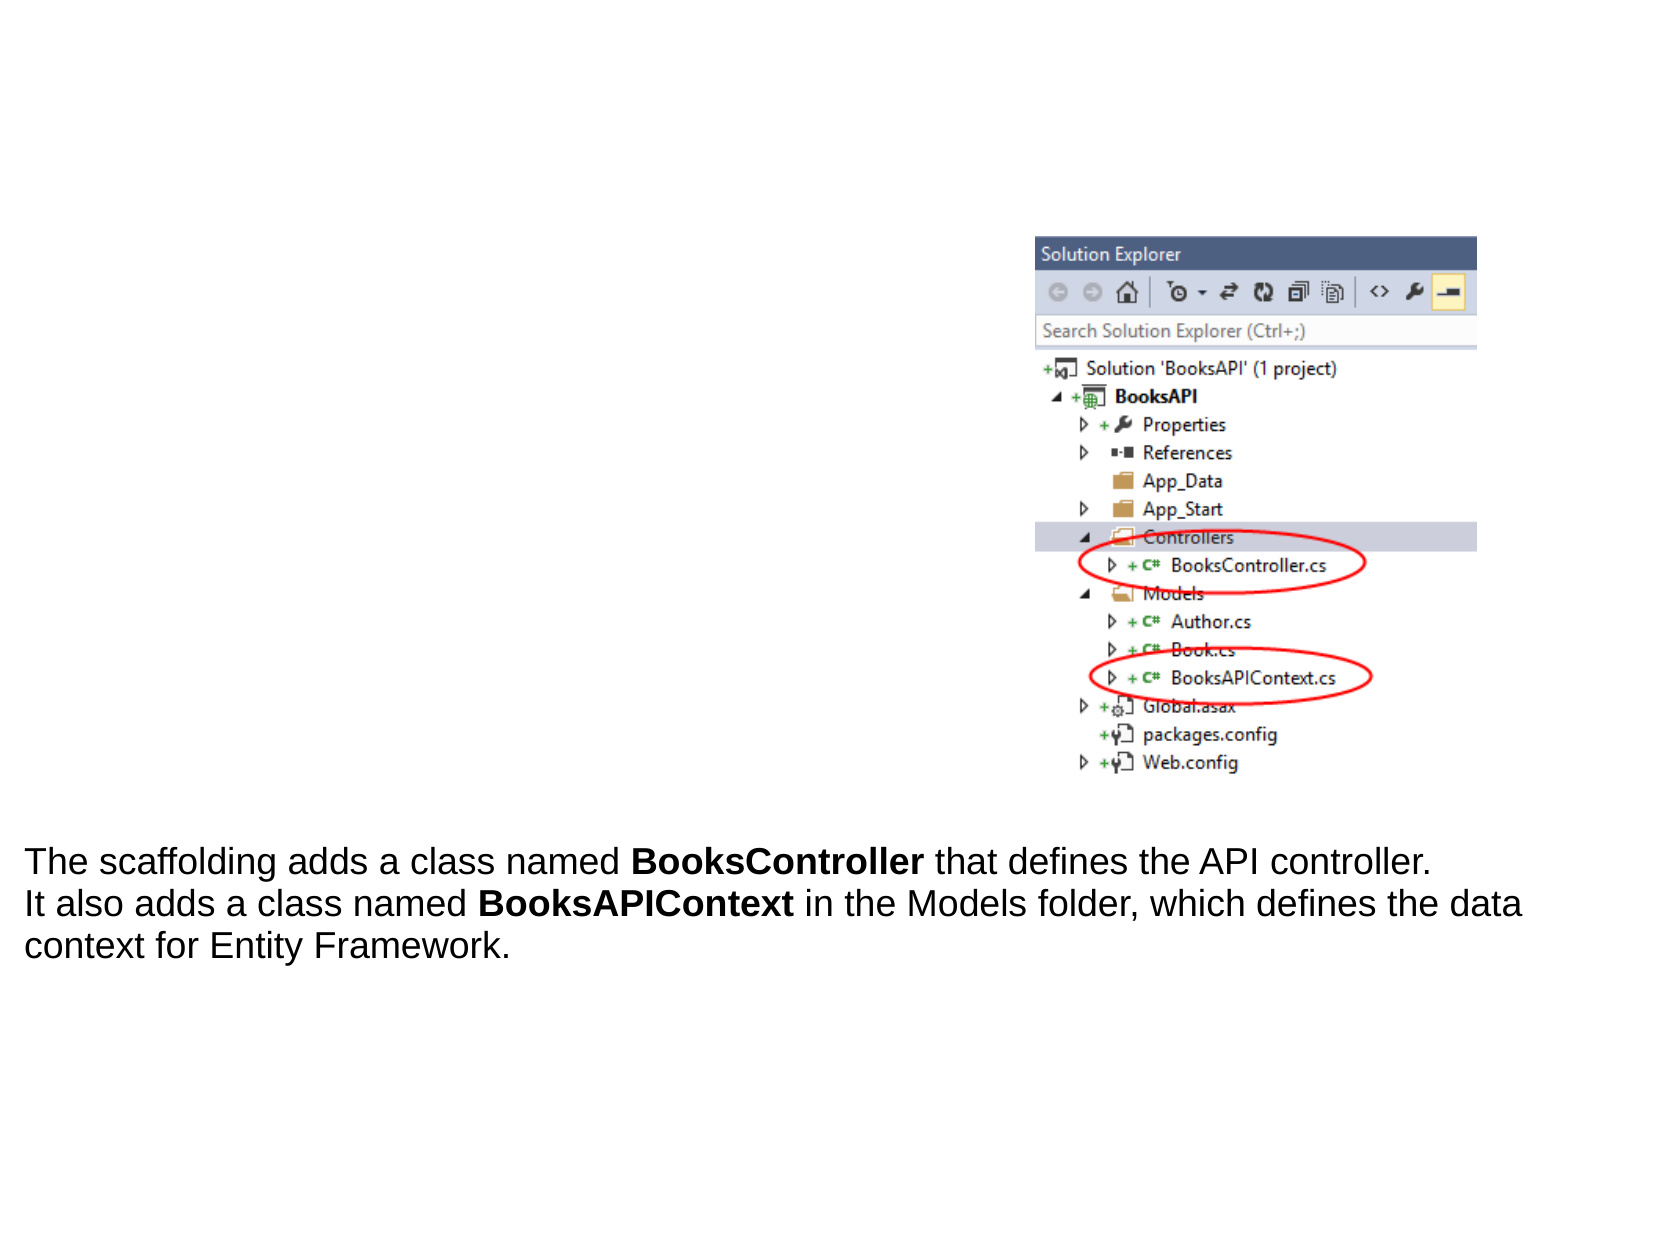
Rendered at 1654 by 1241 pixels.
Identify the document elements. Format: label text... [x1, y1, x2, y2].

picture [1035, 236, 1477, 777]
text_box The scaffolding adds a class named BooksController that defines the API controller. It also adds a class named BooksAPIContext in the Models folder, which defines the data context for Entity Framework. [9, 833, 1654, 977]
